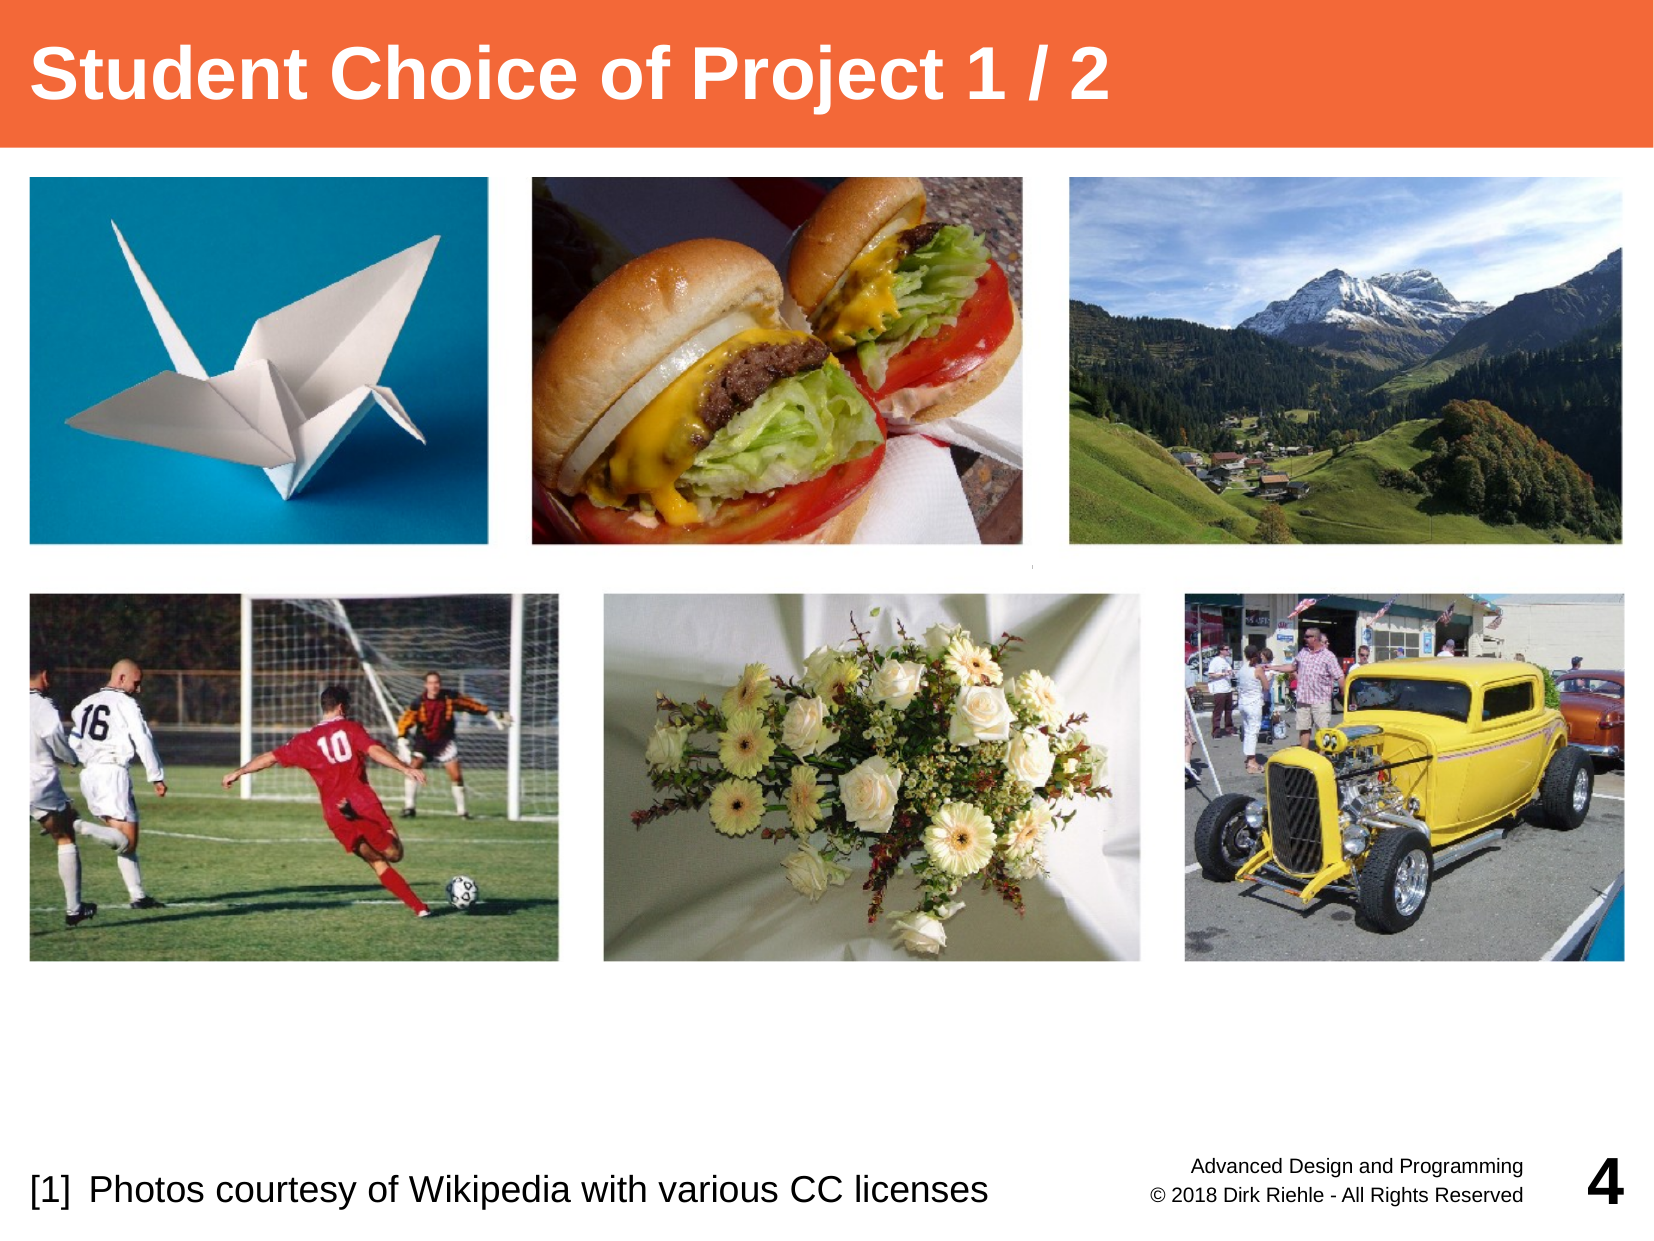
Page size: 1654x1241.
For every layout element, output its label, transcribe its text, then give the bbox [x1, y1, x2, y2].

picture [29, 177, 1625, 962]
title Student Choice of Project 1 / 2 [0, 0, 1654, 148]
text_box [1] Photos courtesy of Wikipedia with various CC licenses [0, 1003, 1182, 1241]
